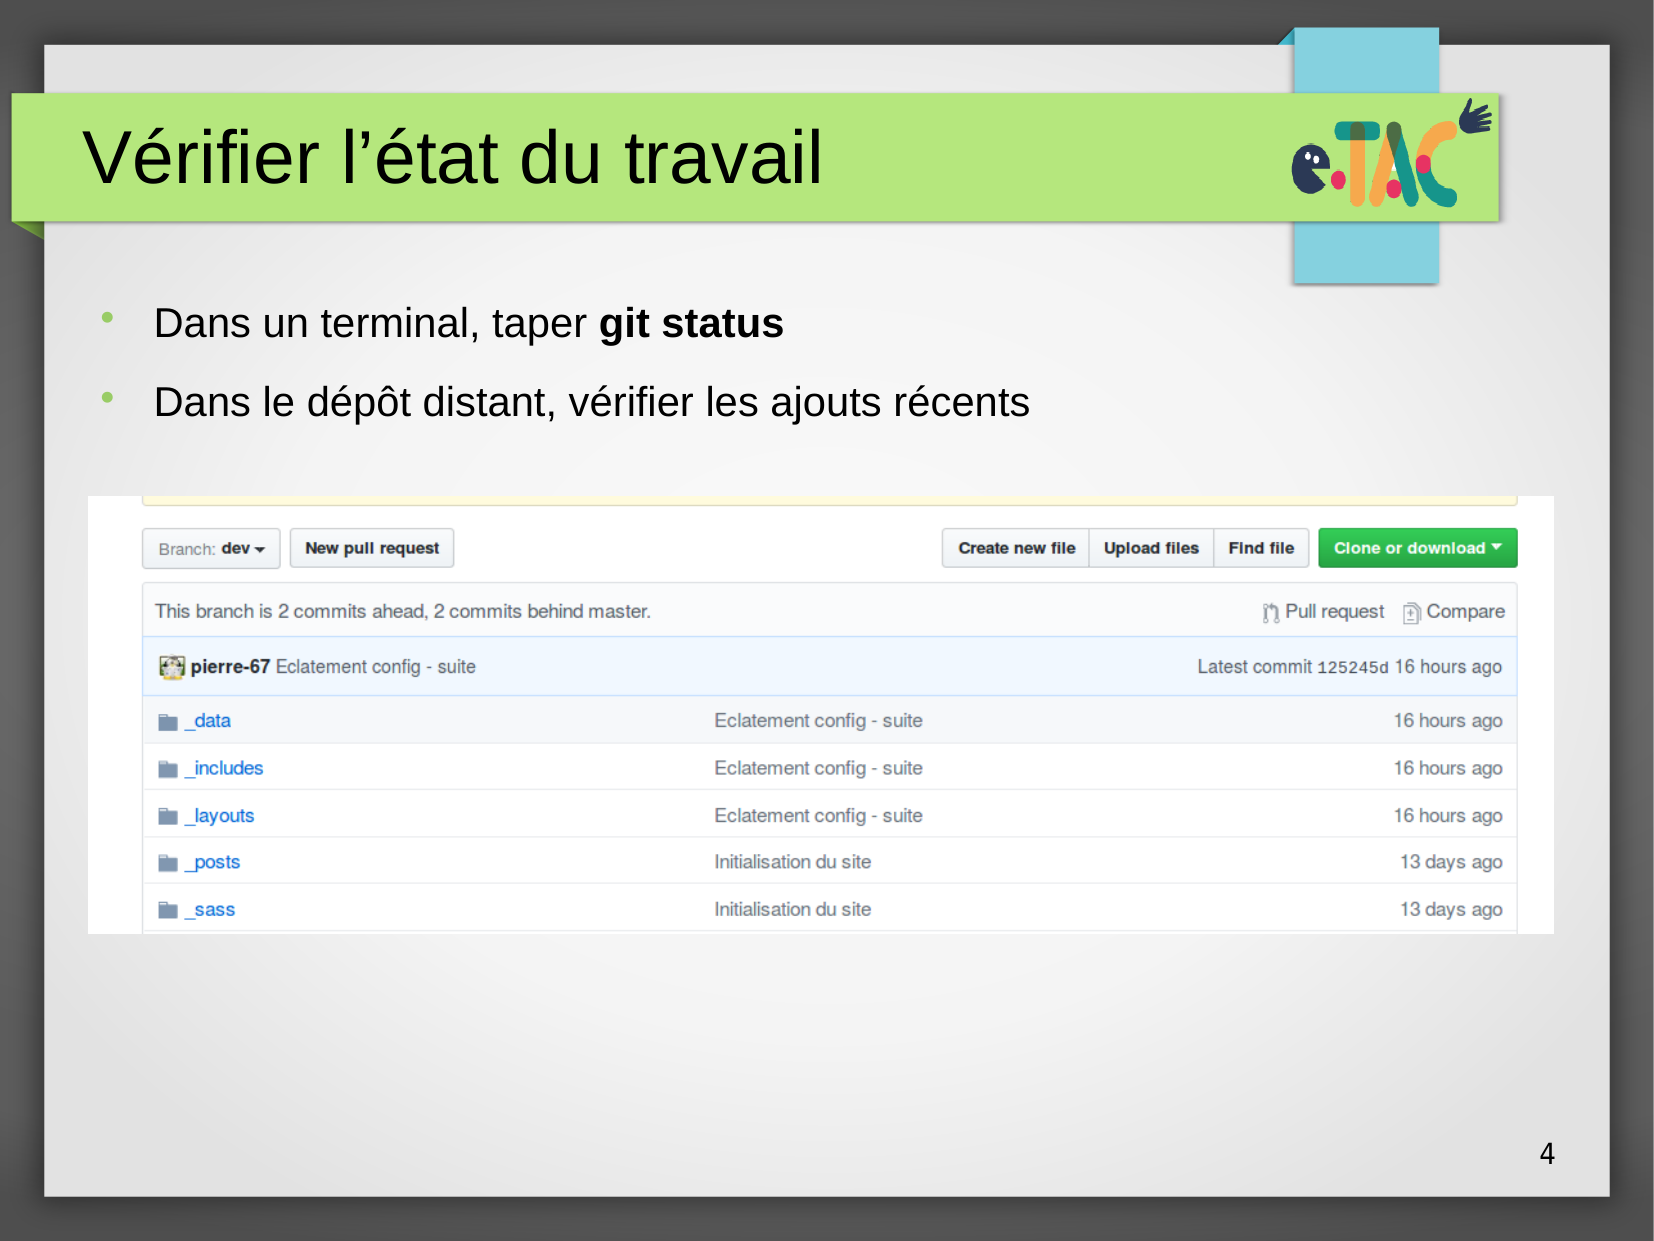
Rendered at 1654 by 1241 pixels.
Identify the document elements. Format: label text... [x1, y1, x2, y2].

text_box Dans un terminal, taper git status Dans le dépôt distant, vérifier les ajouts récents [82, 295, 1571, 1015]
picture [0, 0, 1654, 1241]
text_box Vérifier l’état du travail [82, 94, 1264, 213]
